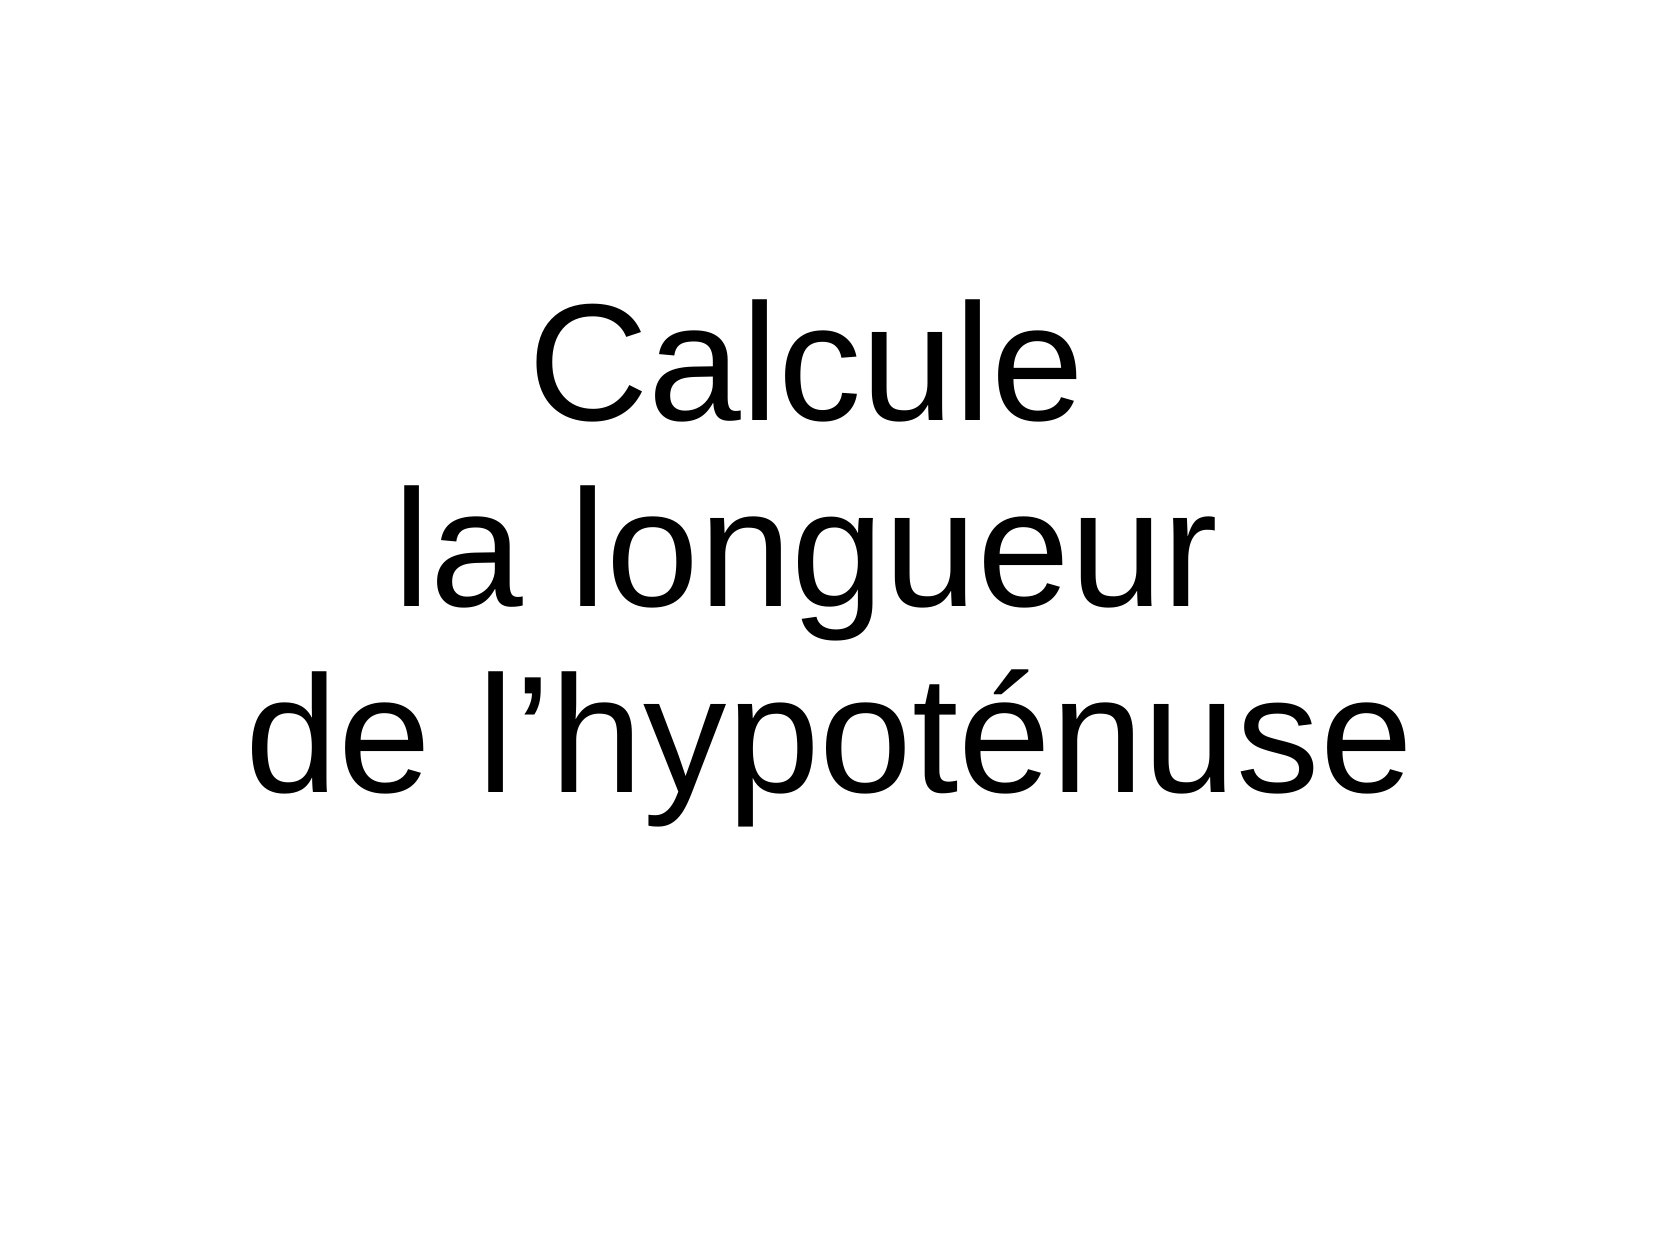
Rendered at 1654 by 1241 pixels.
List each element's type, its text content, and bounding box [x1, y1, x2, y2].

title Calcule la longueur de l’hypoténuse [2, 269, 1654, 829]
